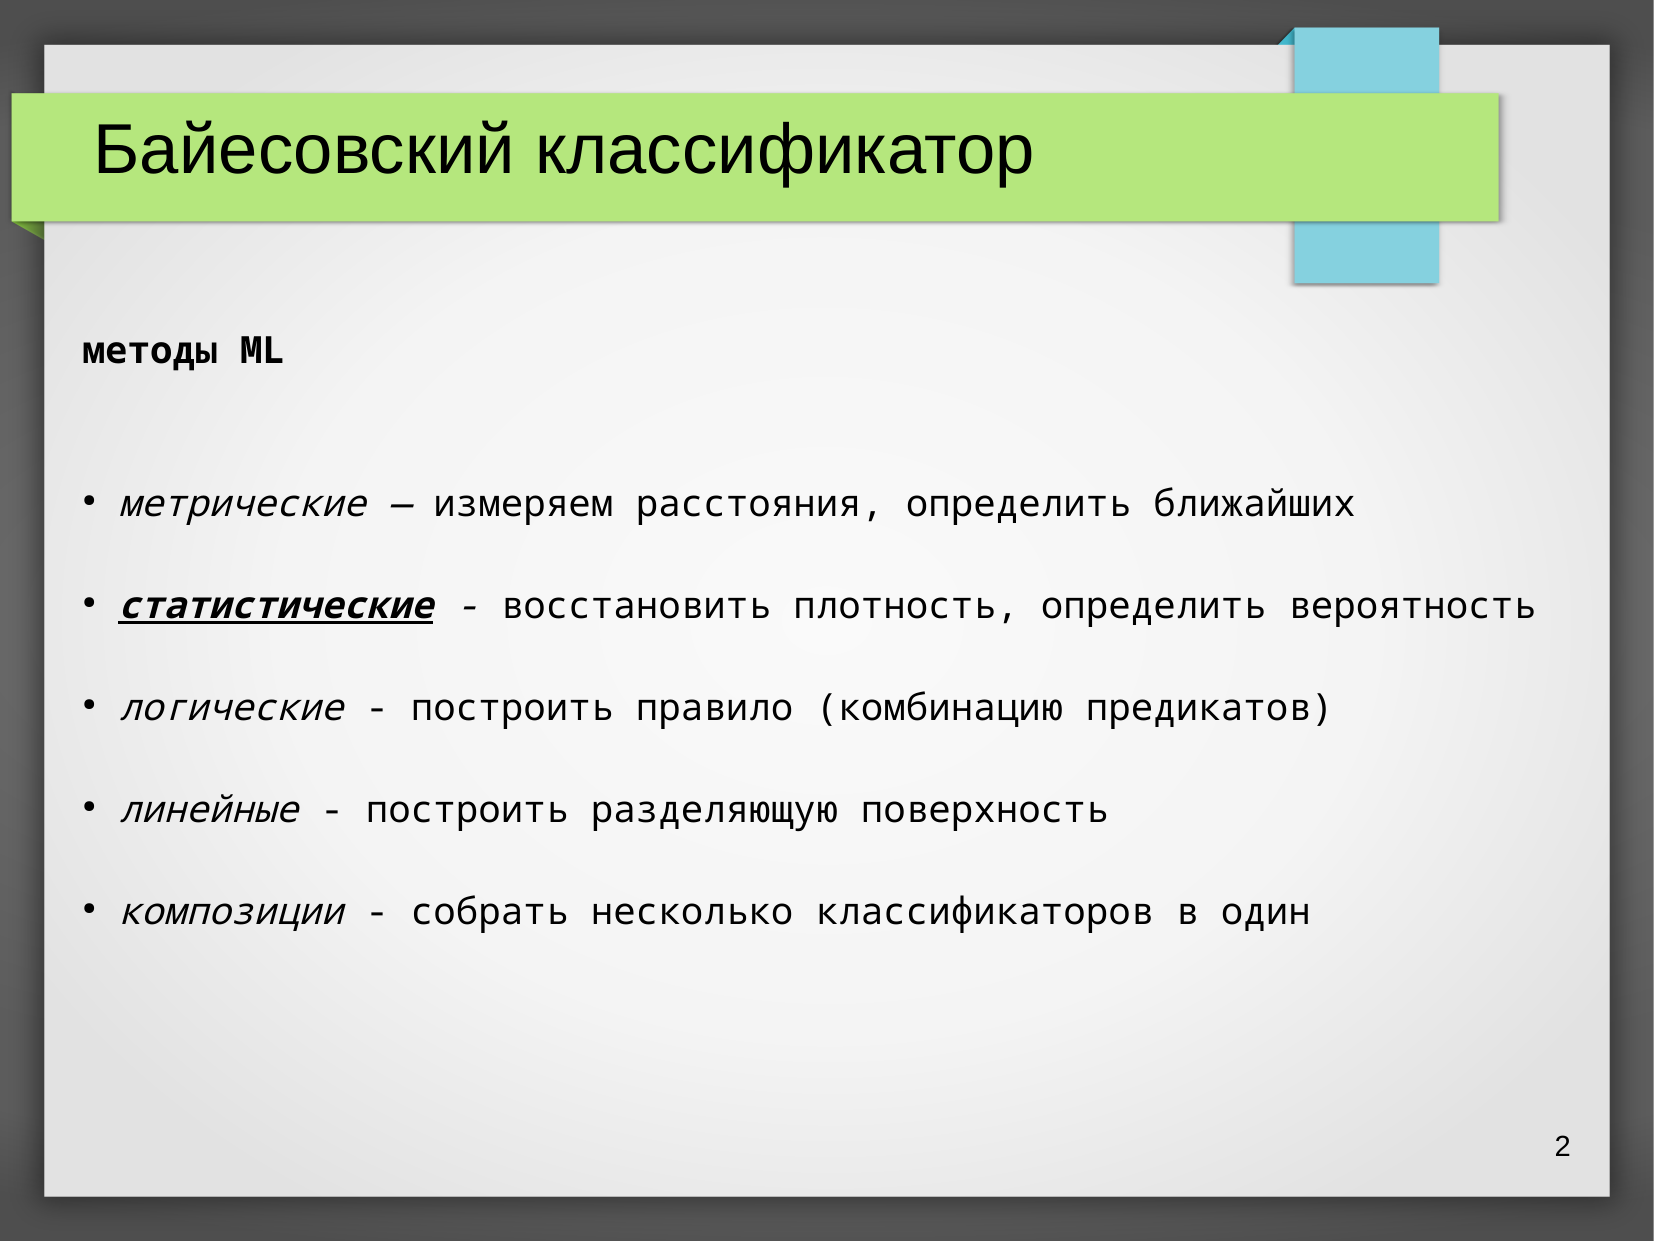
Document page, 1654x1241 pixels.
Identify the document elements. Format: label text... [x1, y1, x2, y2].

text_box методы ML метрические — измеряем расстояния, определить ближайших статистические - восстановить плотность, определить вероятность логические - построить правило (комбинацию предикатов) линейные - построить разделяющую поверхность композиции - собрать несколько классификаторов в один [82, 330, 1548, 929]
picture [0, 0, 1654, 1241]
title Байесовский классификатор [93, 108, 1452, 190]
